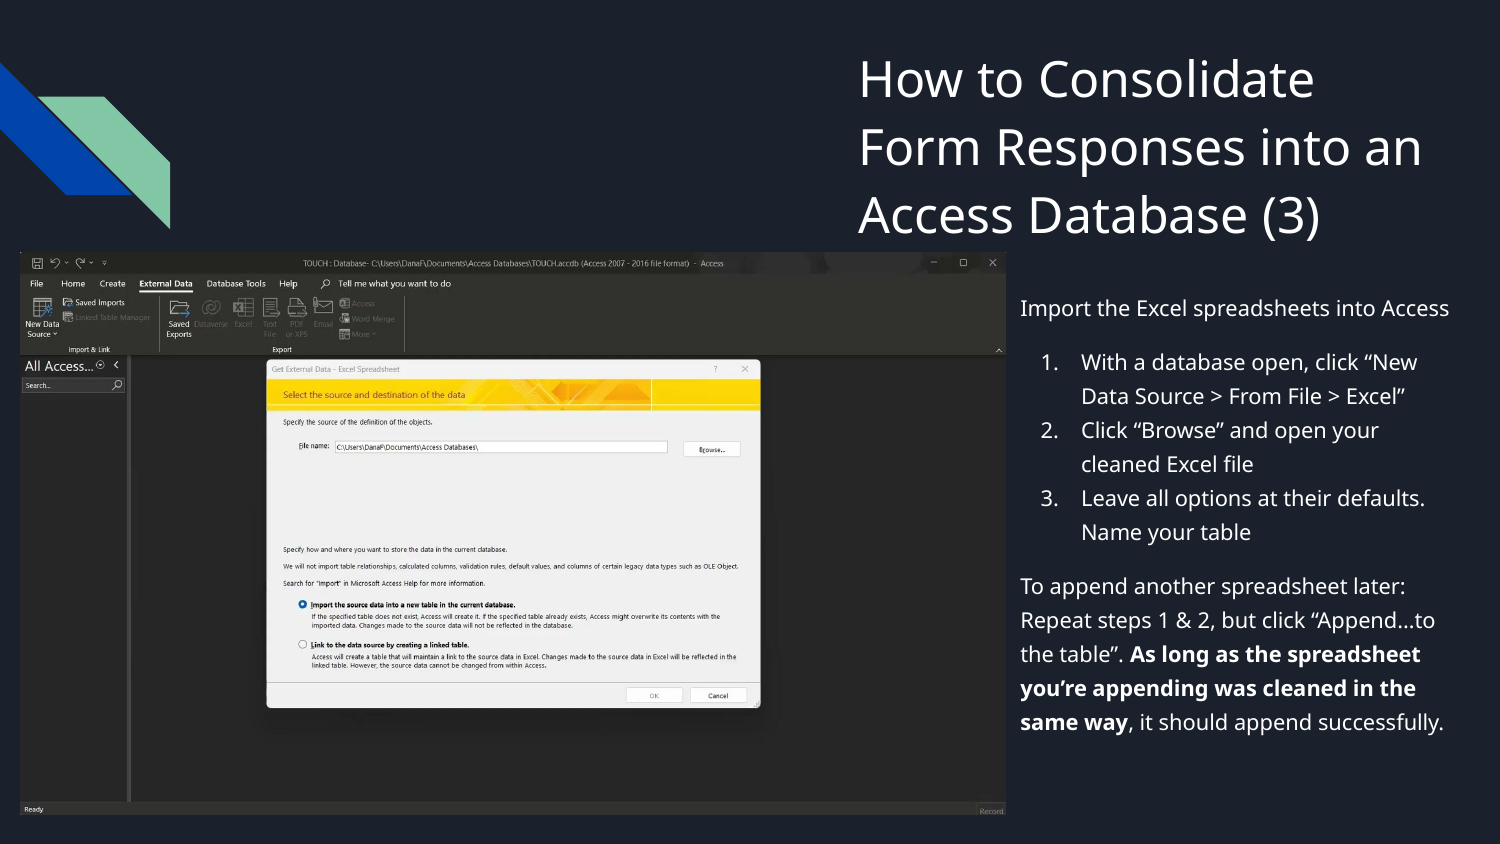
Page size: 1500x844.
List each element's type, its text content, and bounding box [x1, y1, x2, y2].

picture [20, 252, 1006, 816]
title How to Consolidate Form Responses into an Access Database (3) [843, 28, 1467, 273]
list Import the Excel spreadsheets into Access With a database open, click “New Data Source > From File > Excel” Click “Browse” and open your cleaned Excel file Leave all options at their defaults. Name your table To append another spreadsheet later: Repeat steps 1 & 2, but click “Append…to the table”. As long as the spreadsheet you’re appending was cleaned in the same way, it should append successfully. [1006, 273, 1467, 807]
